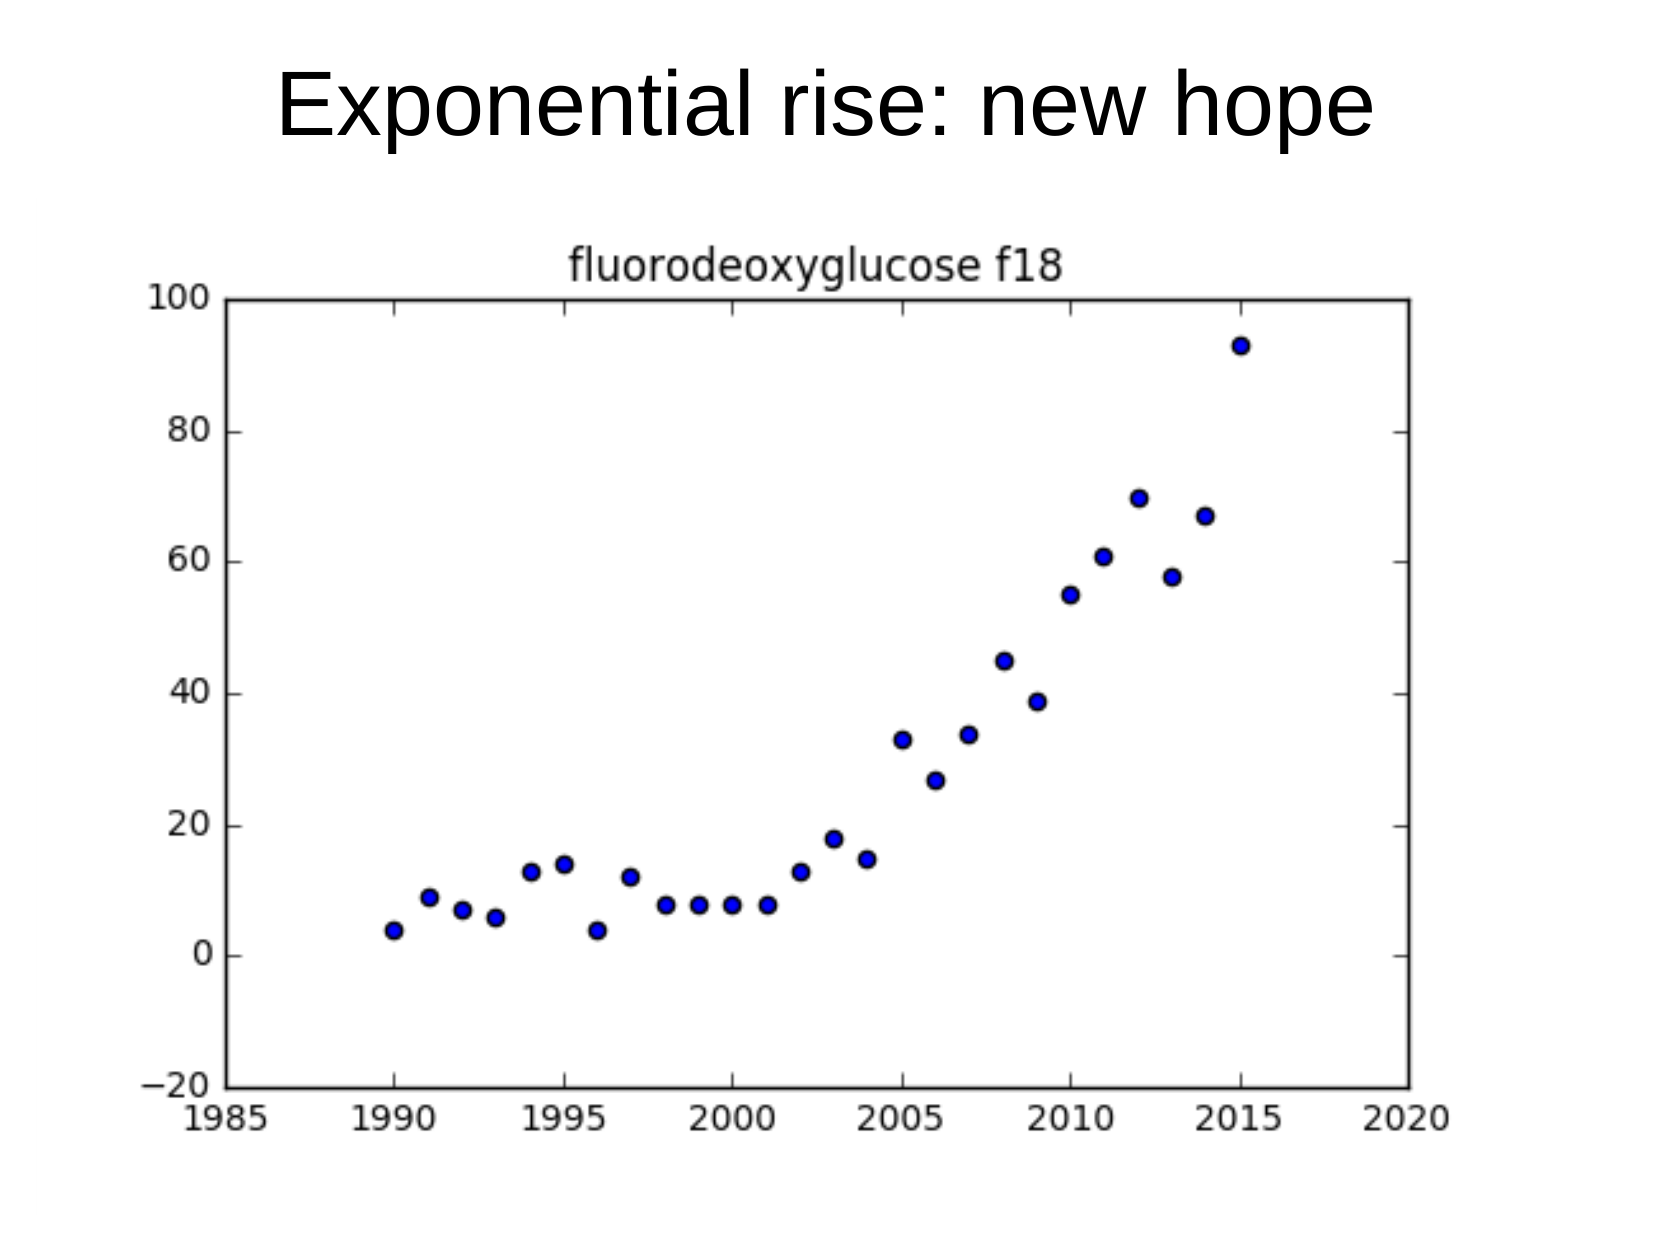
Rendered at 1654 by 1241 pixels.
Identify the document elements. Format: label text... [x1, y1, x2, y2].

picture [35, 198, 1561, 1216]
title Exponential rise: new hope [82, 52, 1571, 361]
